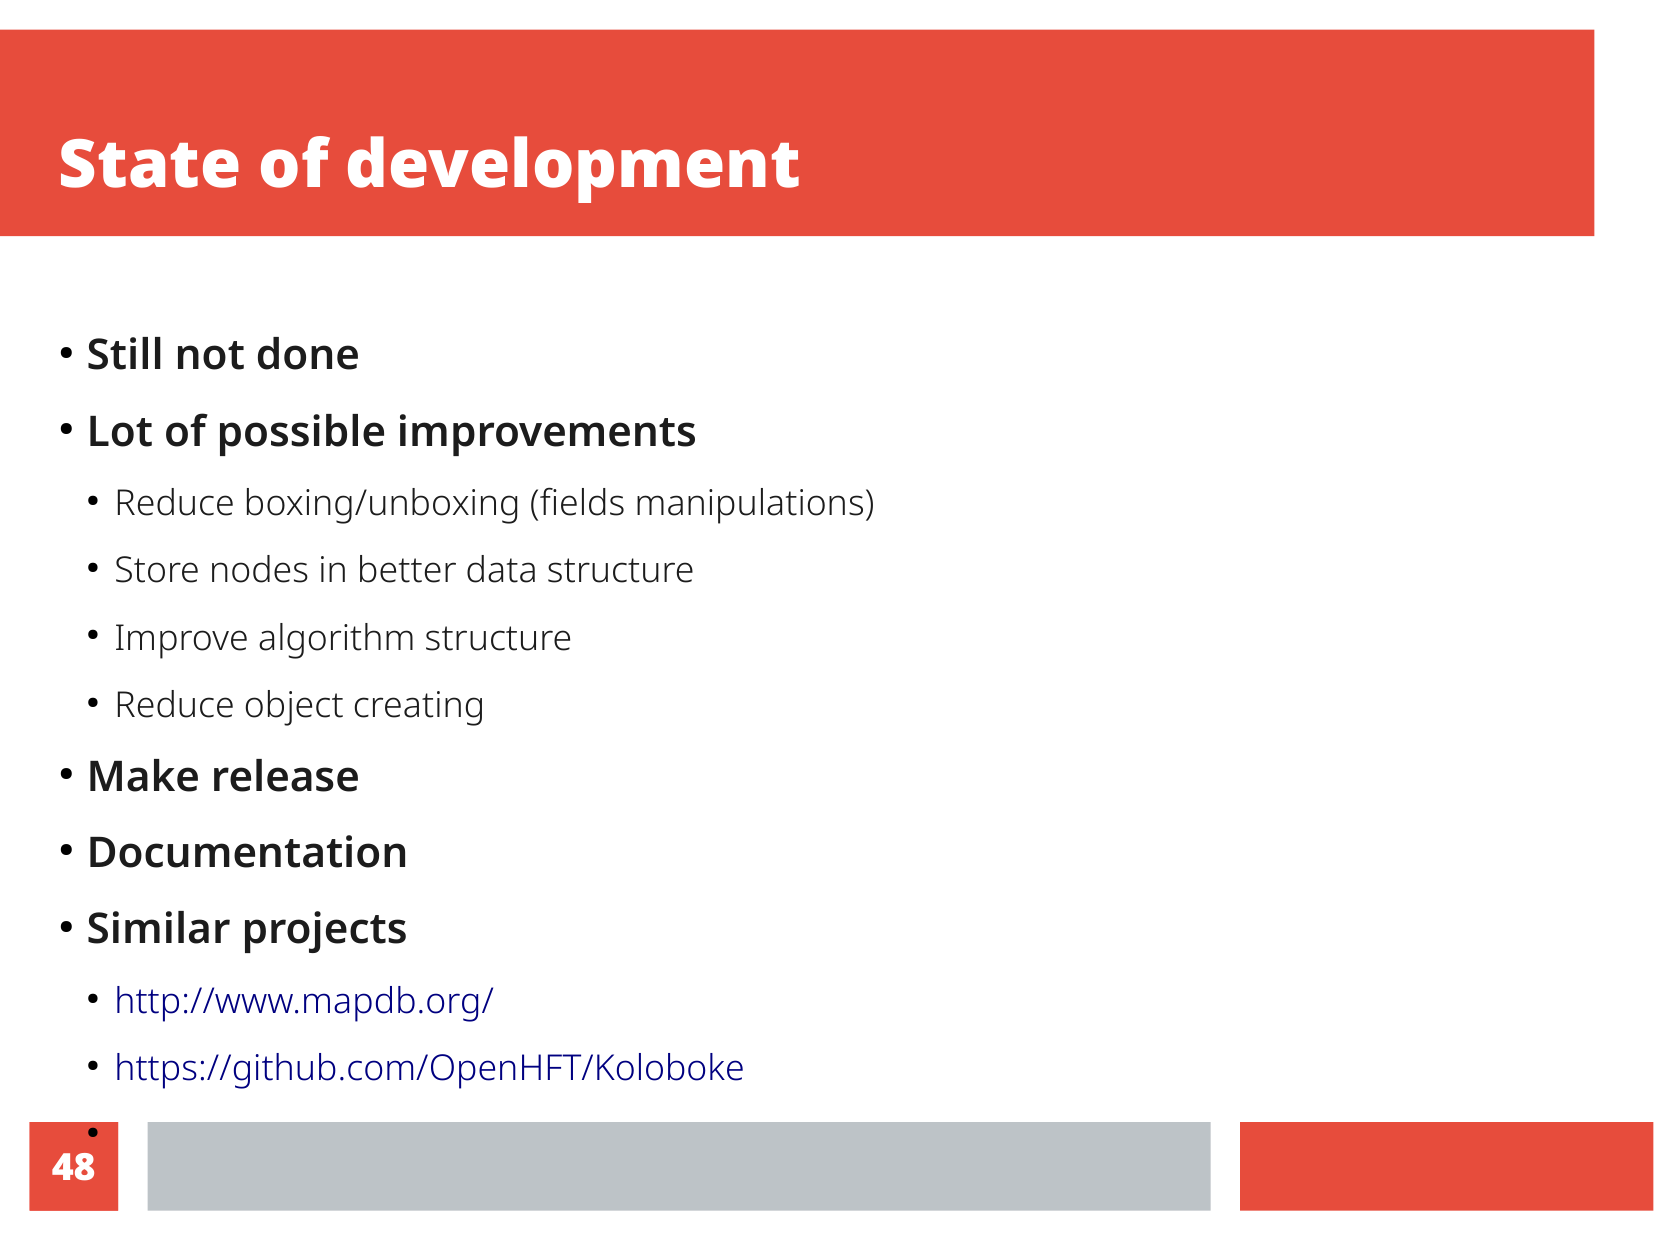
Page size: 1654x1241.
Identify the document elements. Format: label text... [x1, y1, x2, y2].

title State of development [59, 59, 1595, 207]
list Still not done Lot of possible improvements Reduce boxing/unboxing (fields manipulations) Store nodes in better data structure Improve algorithm structure Reduce object creating Make release Documentation Similar projects http://www.mapdb.org/ https://github.com/OpenHFT/Koloboke [59, 324, 1565, 1093]
